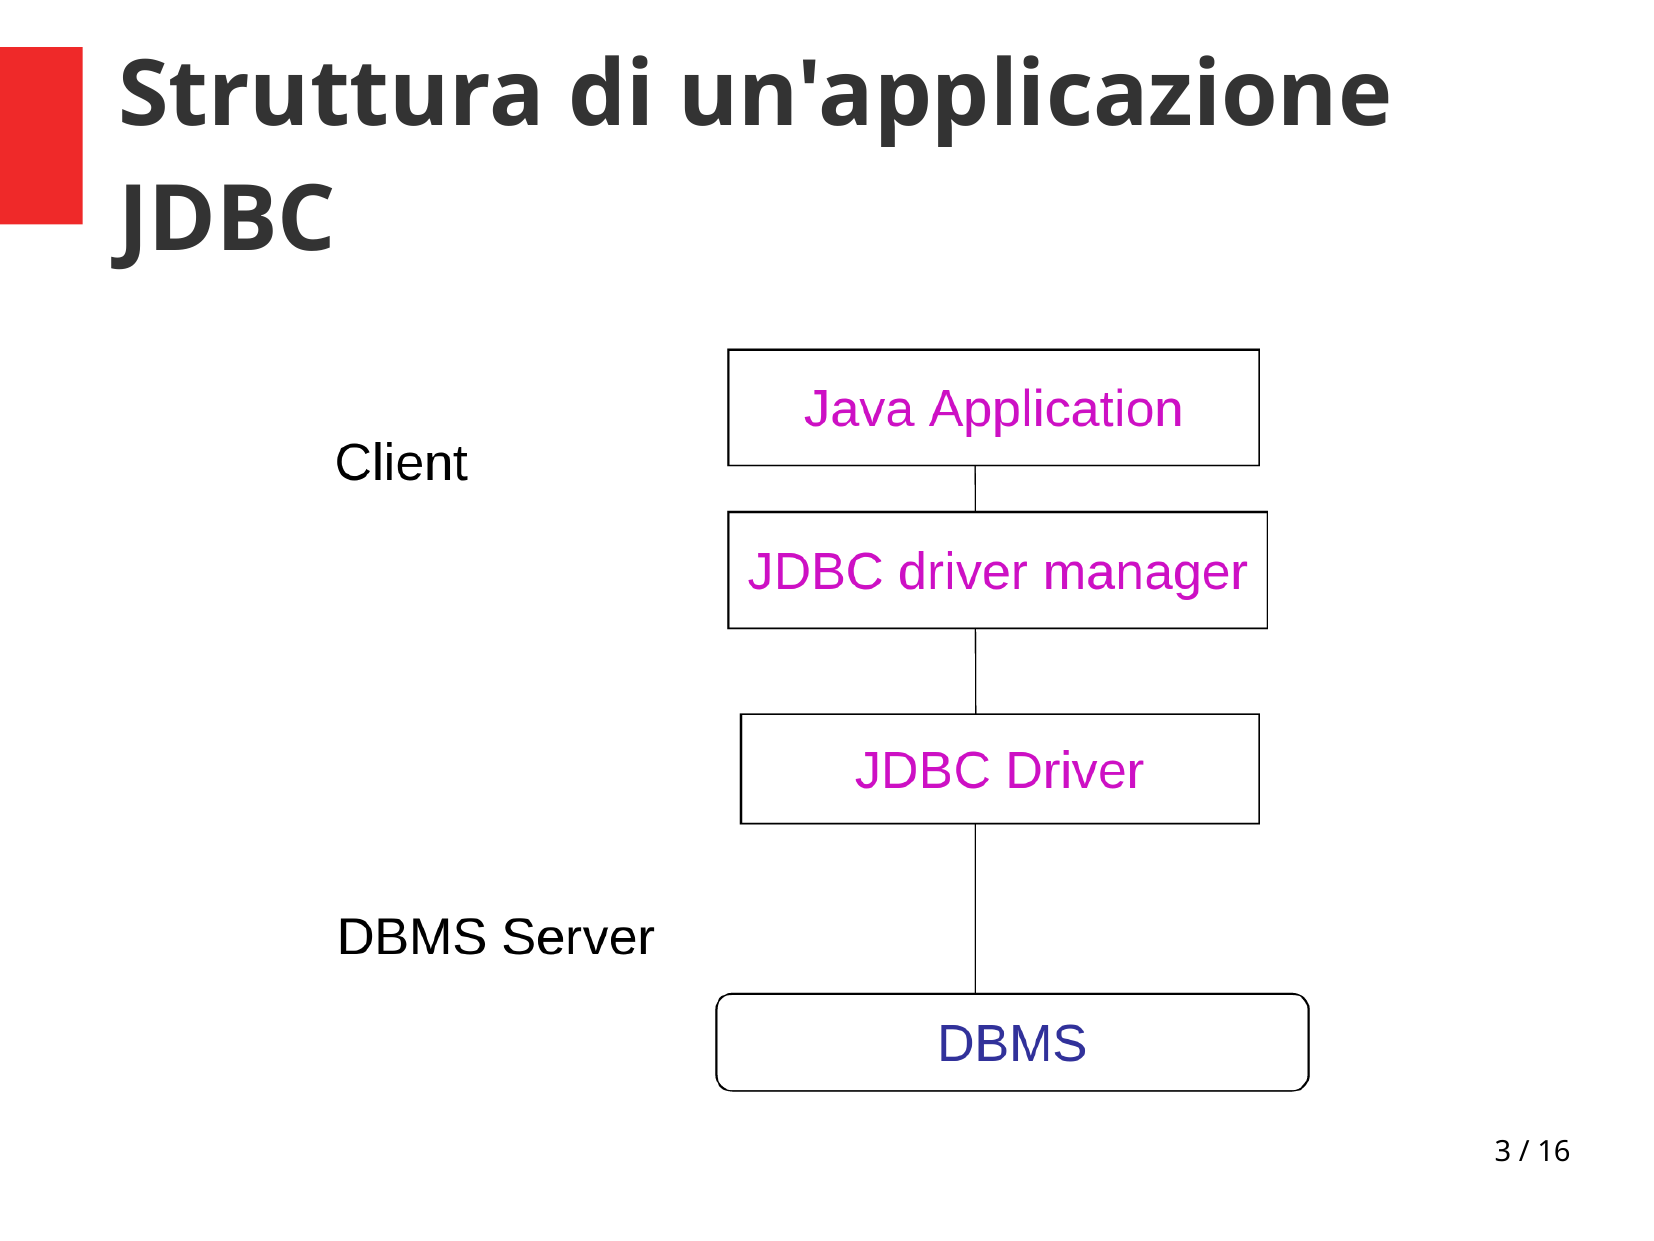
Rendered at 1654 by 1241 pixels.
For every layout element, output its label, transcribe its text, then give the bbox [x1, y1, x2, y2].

picture [289, 311, 1353, 1133]
title Struttura di un'applicazione JDBC [118, 45, 1571, 260]
